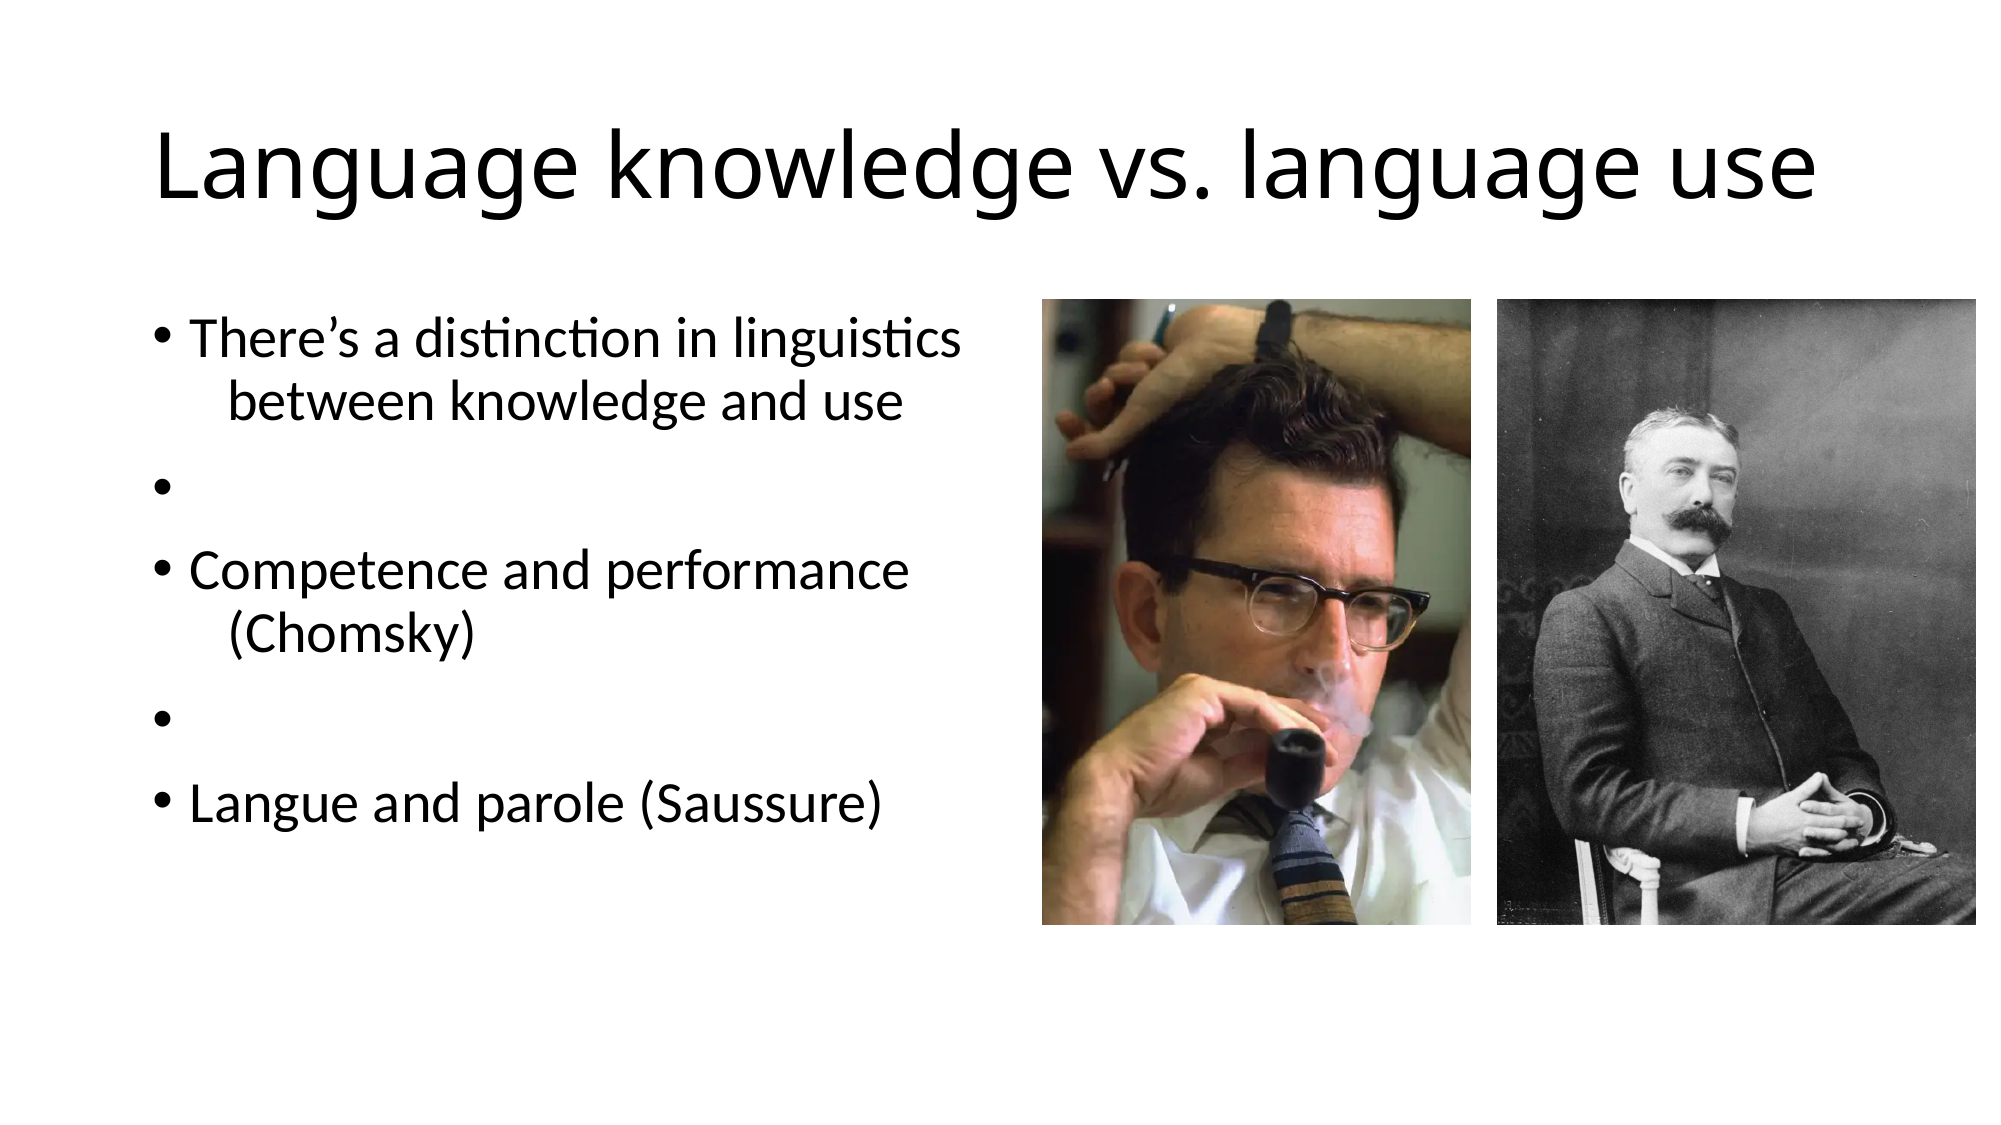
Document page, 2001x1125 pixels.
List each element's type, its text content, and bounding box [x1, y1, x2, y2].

picture [1042, 299, 1471, 925]
picture [1497, 299, 1976, 925]
title Language knowledge vs. language use [137, 59, 1863, 278]
list There’s a distinction in linguistics between knowledge and use Competence and performance (Chomsky) Langue and parole (Saussure) [137, 299, 1171, 1014]
